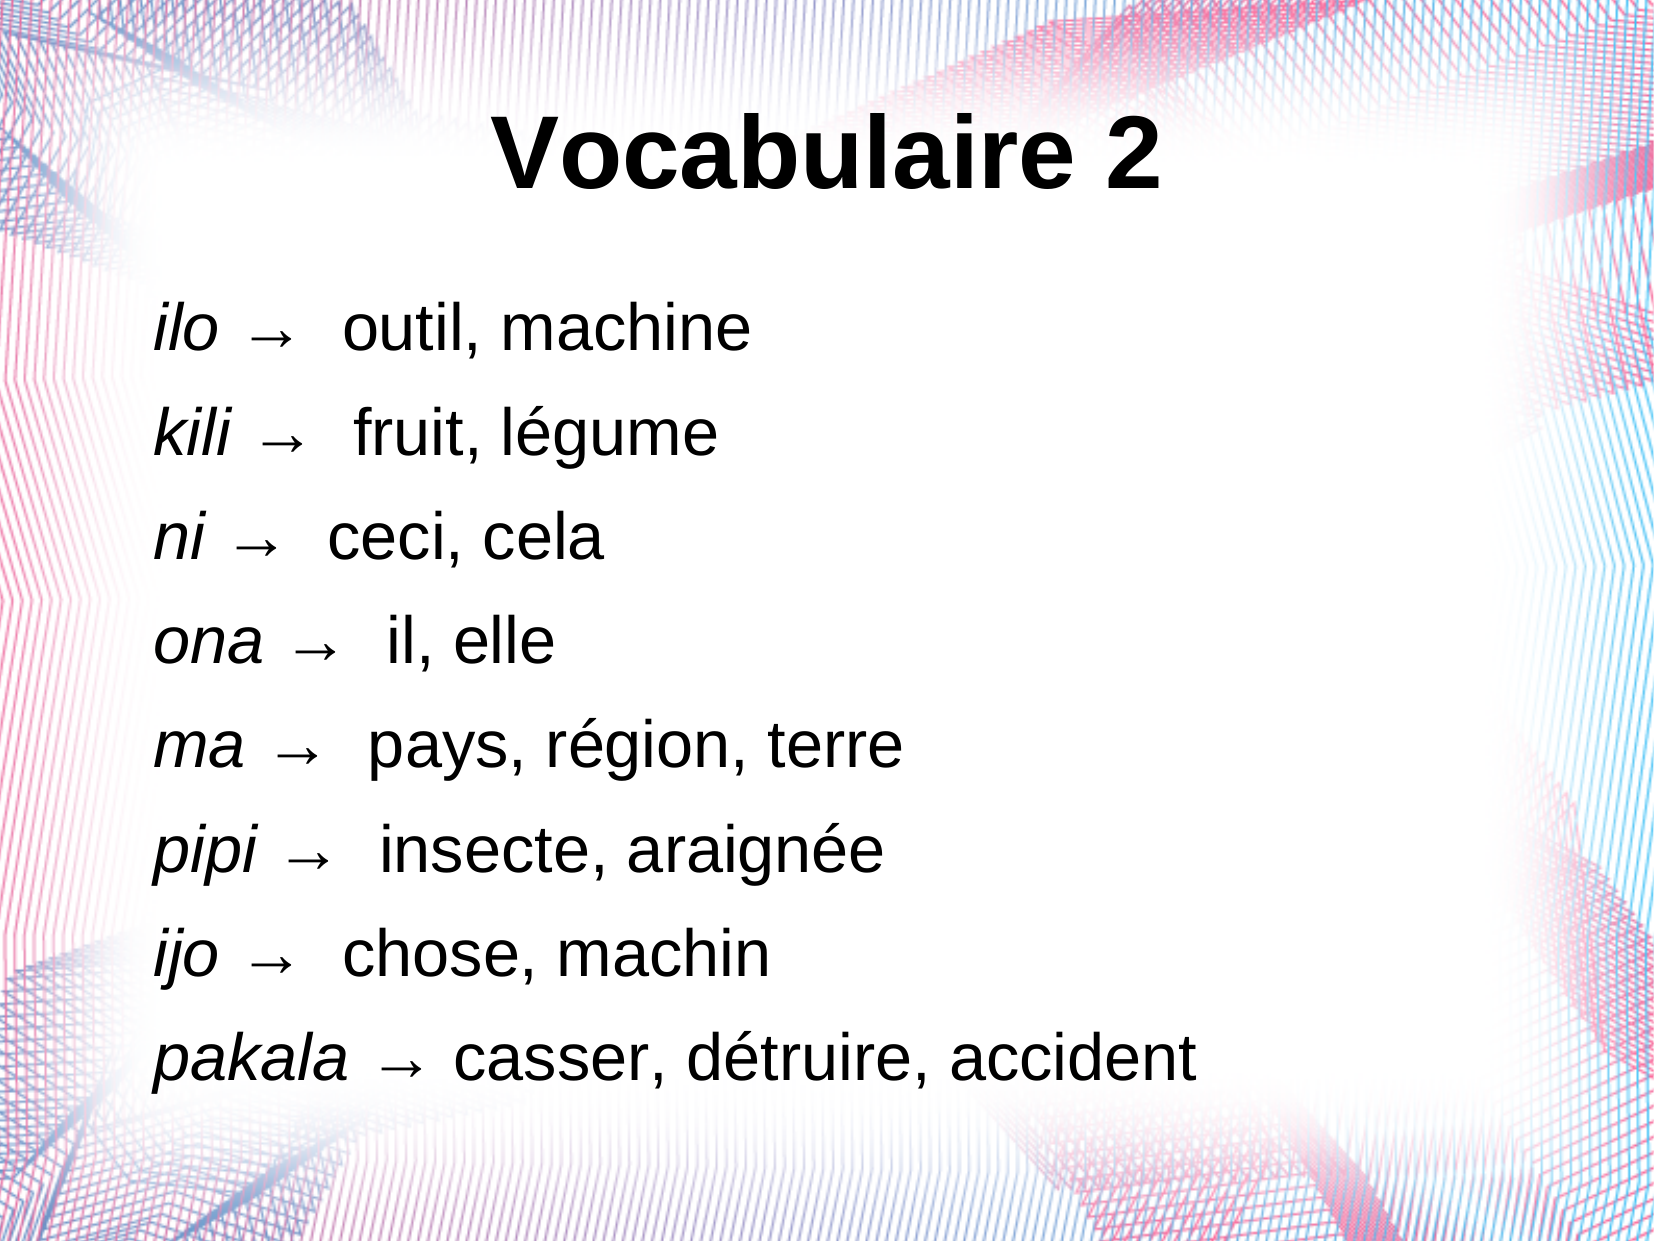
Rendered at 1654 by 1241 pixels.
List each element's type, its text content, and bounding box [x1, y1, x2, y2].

title Vocabulaire 2 [82, 49, 1571, 257]
list ilo → outil, machine kili → fruit, légume ni → ceci, cela ona → il, elle ma → pays, région, terre pipi → insecte, araignée ijo → chose, machin pakala → casser, détruire, accident [82, 290, 1538, 1200]
picture [0, 0, 1654, 1241]
